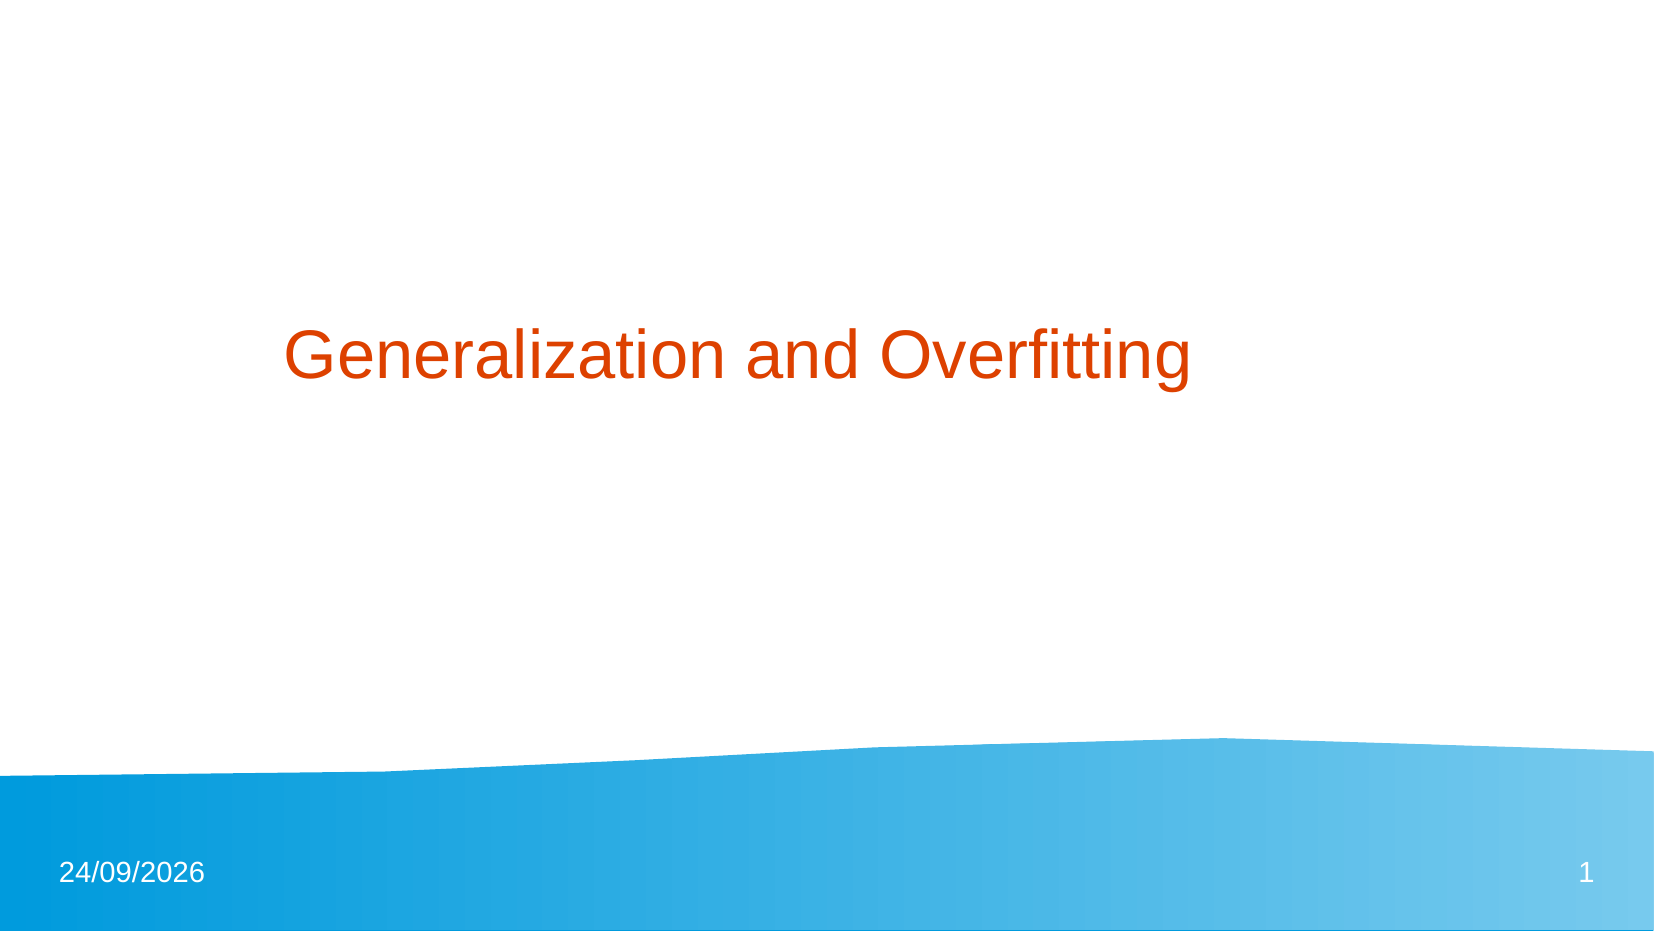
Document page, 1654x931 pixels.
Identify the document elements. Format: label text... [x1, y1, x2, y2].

title Generalization and Overfitting [0, 265, 1477, 443]
